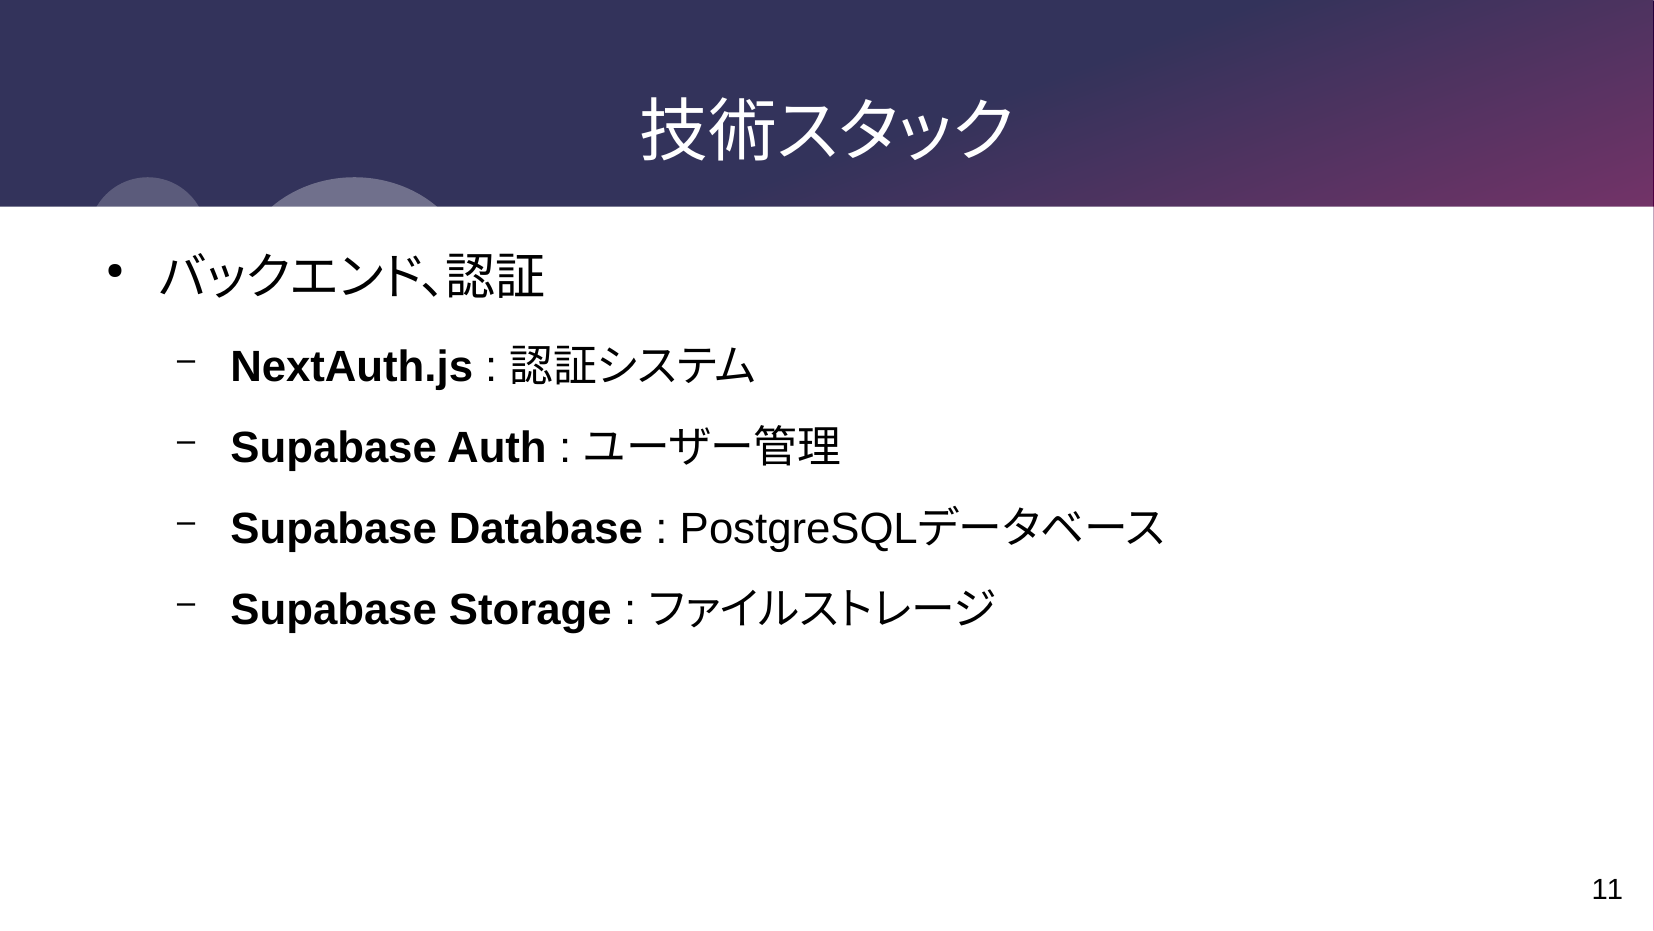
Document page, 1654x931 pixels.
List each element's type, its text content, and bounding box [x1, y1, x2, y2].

list バックエンド、認証 NextAuth.js : 認証システム Supabase Auth : ユーザー管理 Supabase Database : PostgreSQLデータベース Supabase Storage : ファイルストレージ [88, 236, 1565, 827]
title 技術スタック [88, 44, 1565, 207]
